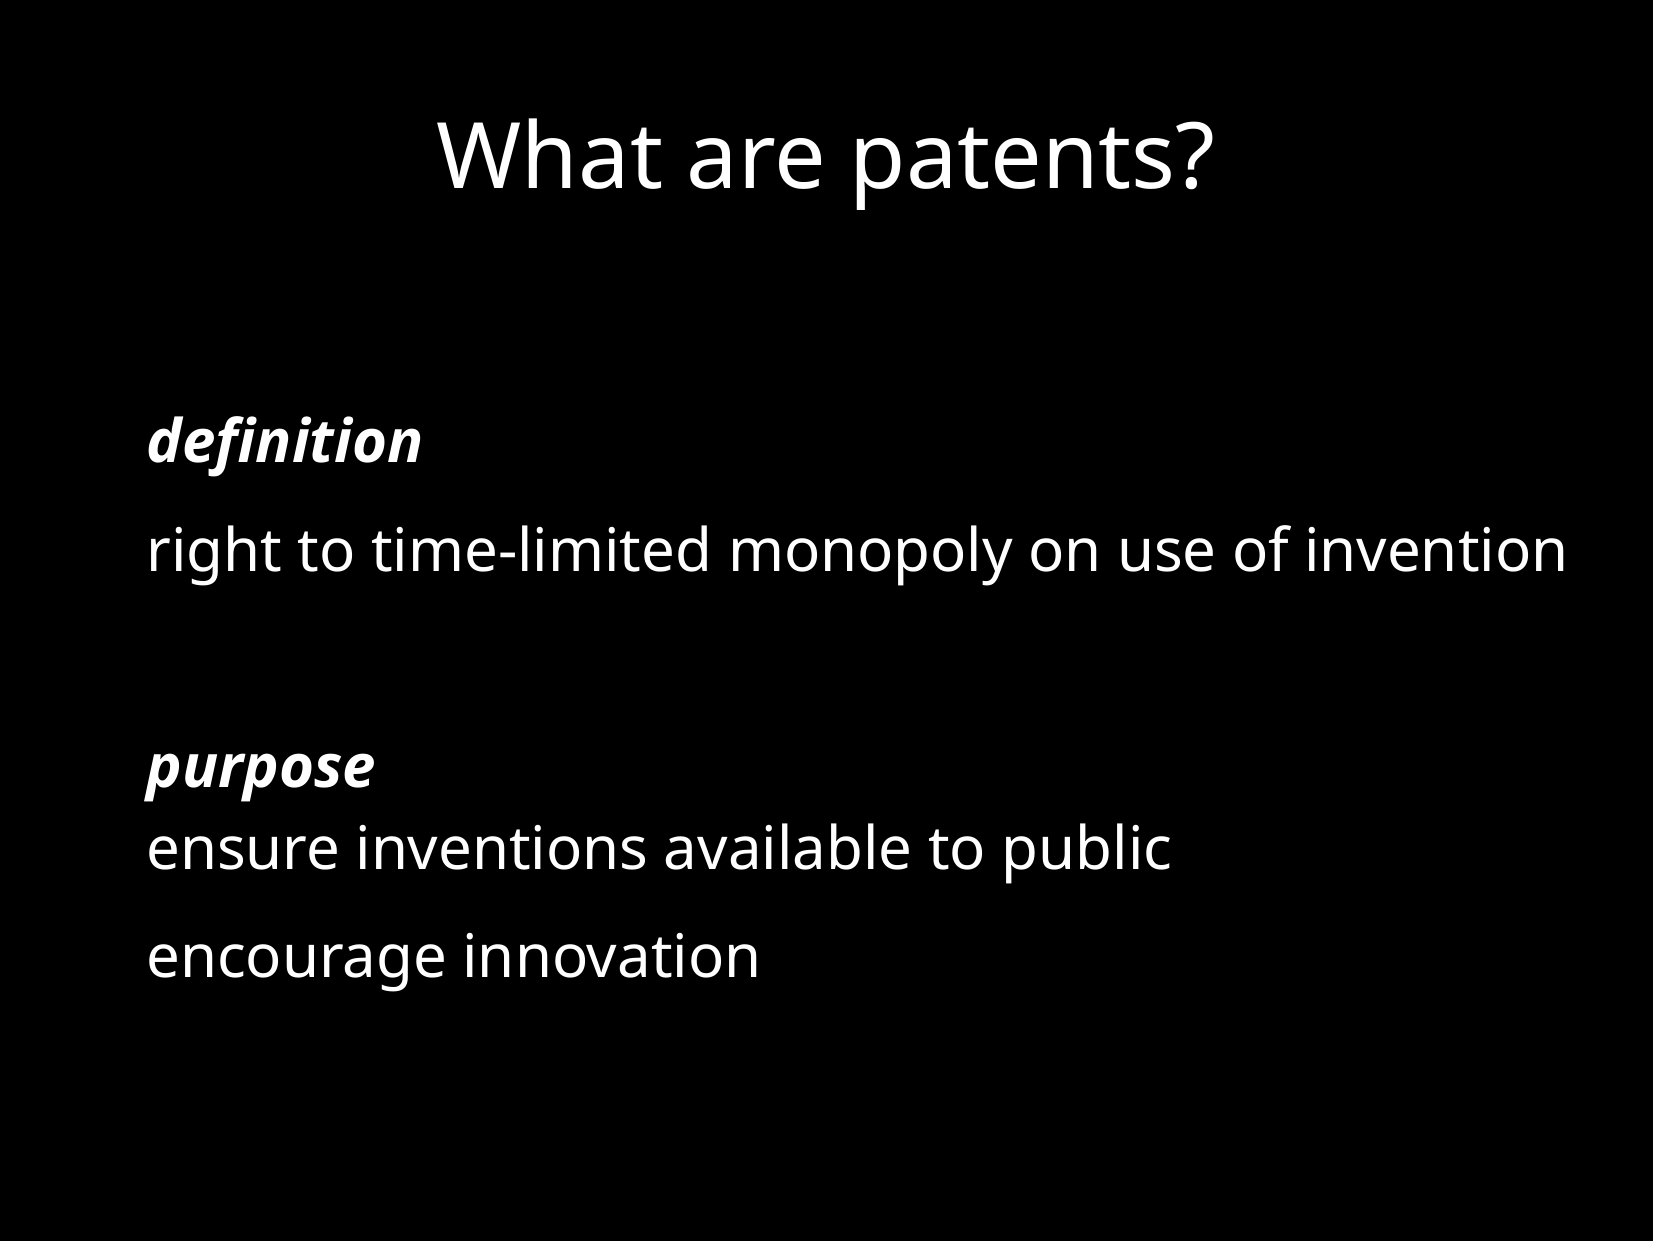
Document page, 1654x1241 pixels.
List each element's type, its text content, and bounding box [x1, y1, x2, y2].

title What are patents? [82, 49, 1571, 257]
list definition right to time-limited monopoly on use of invention purpose ensure inventions available to public encourage innovation [82, 290, 1571, 1010]
